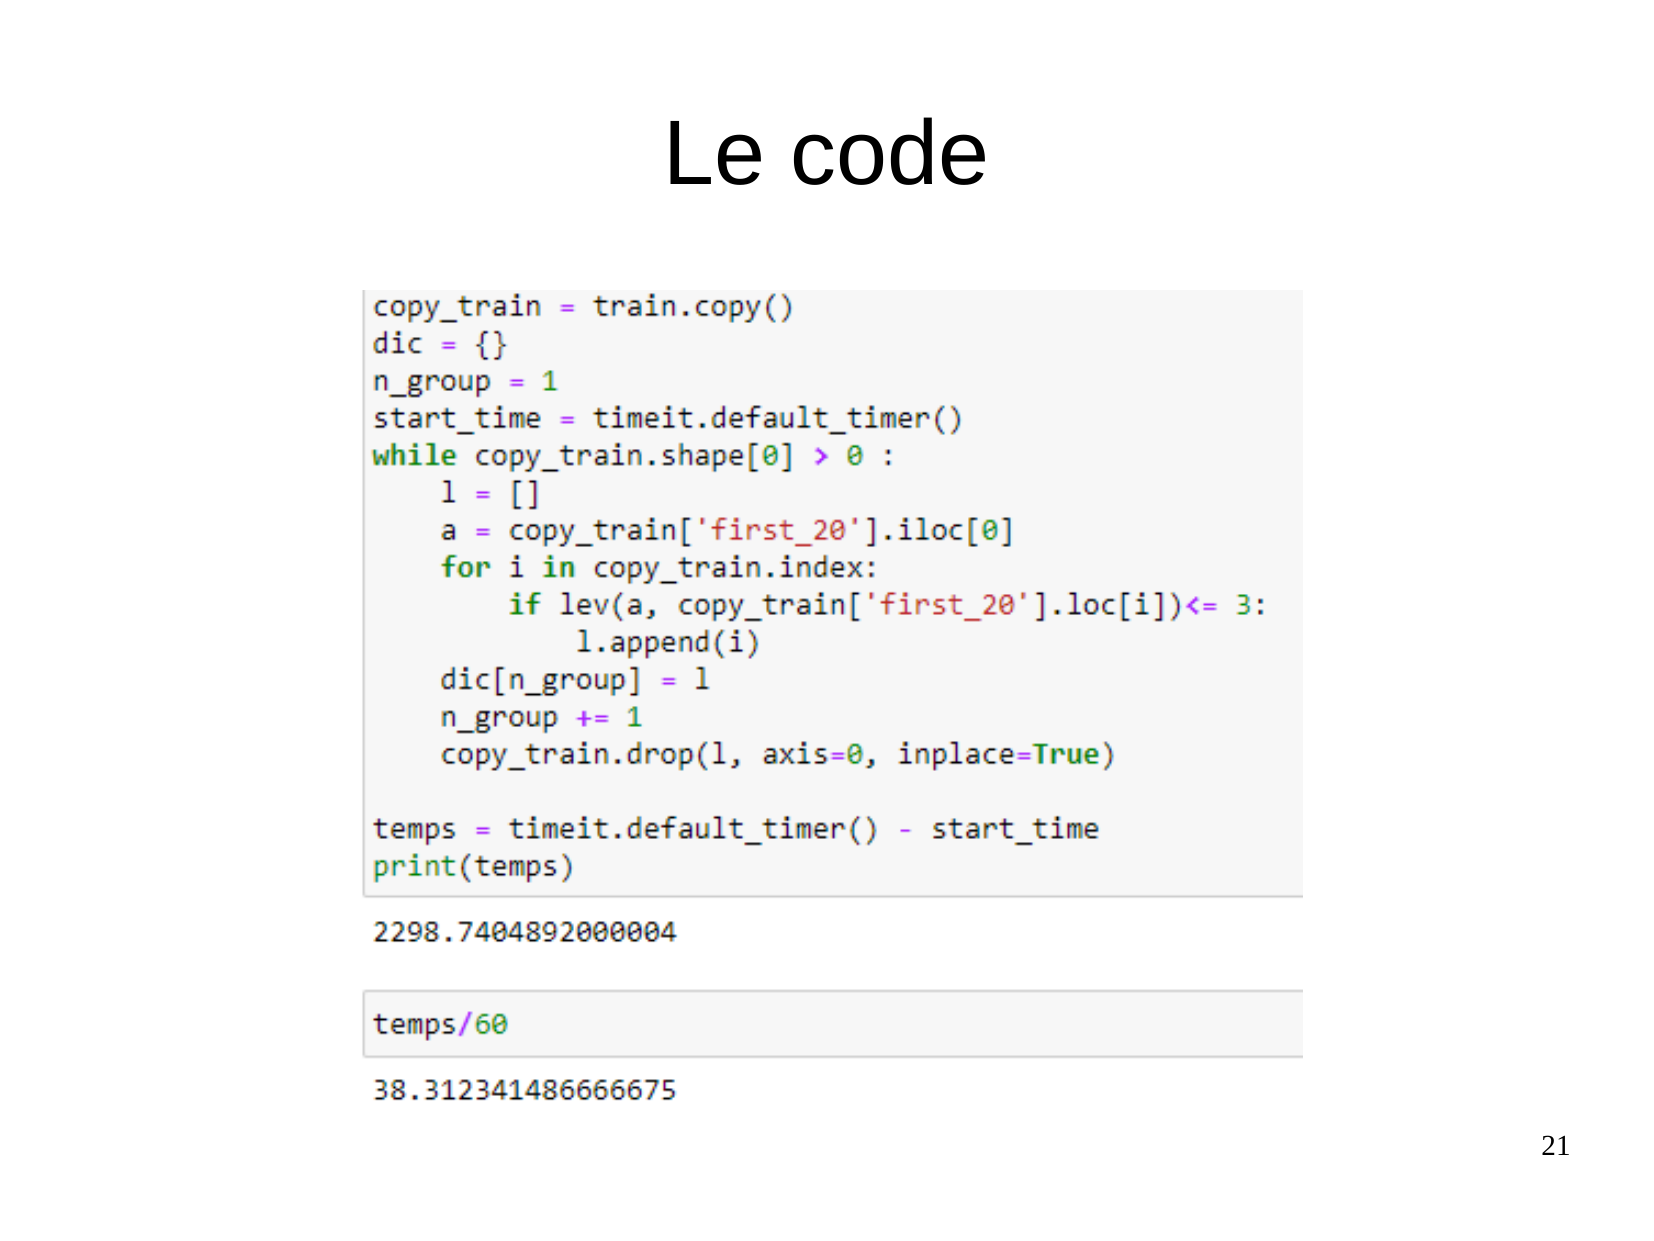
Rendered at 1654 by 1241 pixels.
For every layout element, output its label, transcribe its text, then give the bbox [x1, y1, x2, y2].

title Le code [82, 49, 1571, 257]
picture [350, 290, 1303, 1109]
